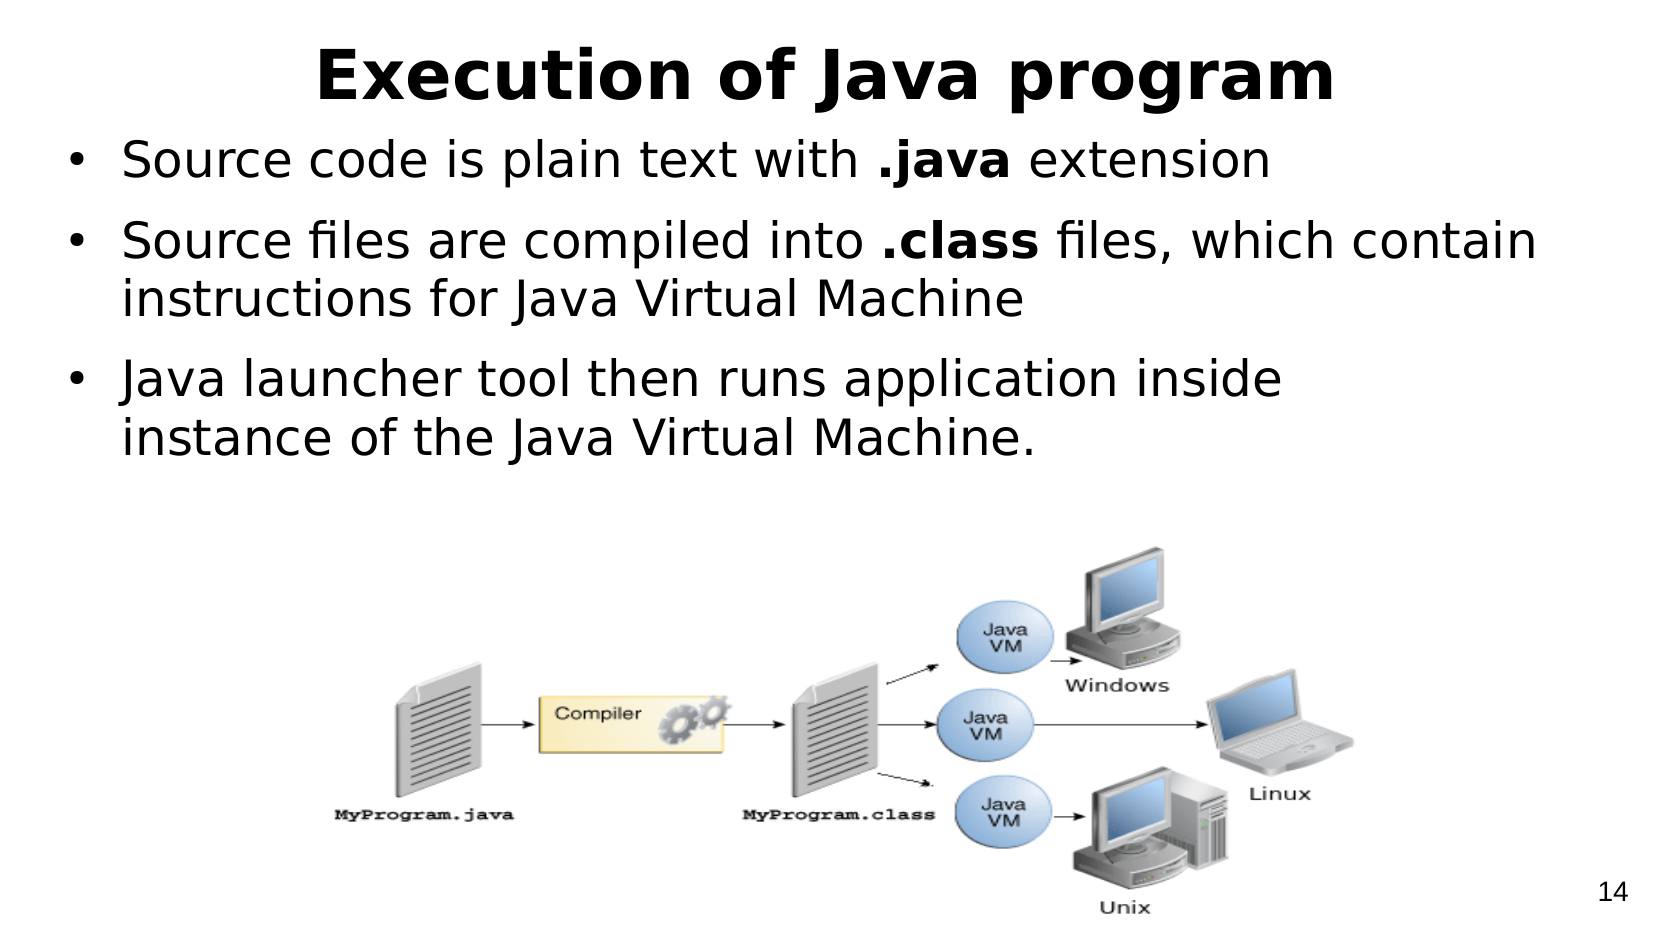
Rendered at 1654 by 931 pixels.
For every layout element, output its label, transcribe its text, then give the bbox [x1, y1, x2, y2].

picture [312, 513, 1359, 922]
title Execution of Java program [82, 21, 1571, 131]
list Source code is plain text with .java extension Source files are compiled into .class files, which contain instructions for Java Virtual Machine Java launcher tool then runs application inside instance of the Java Virtual Machine. [50, 131, 1598, 616]
